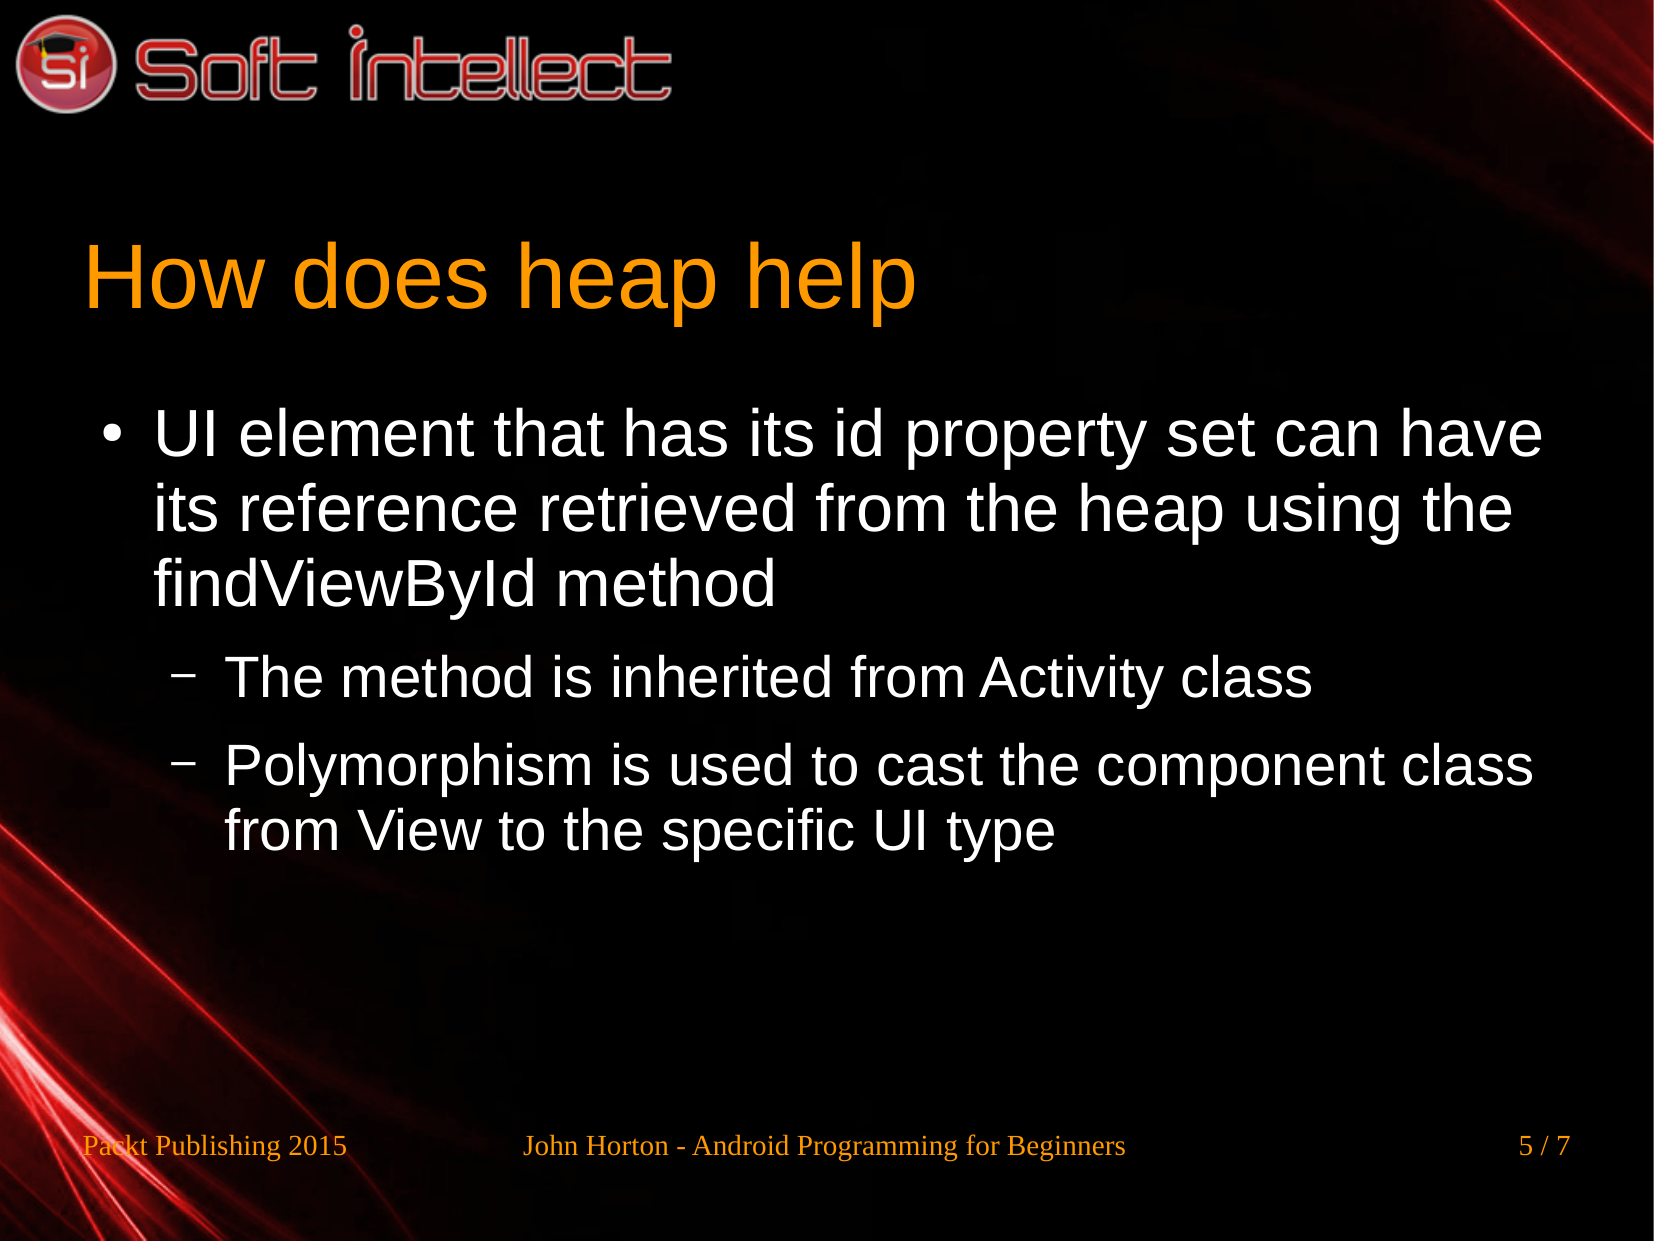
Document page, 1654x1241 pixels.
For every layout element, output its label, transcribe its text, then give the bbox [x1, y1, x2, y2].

title How does heap help [82, 173, 1571, 381]
list UI element that has its id property set can have its reference retrieved from the heap using the findViewById method The method is inherited from Activity class Polymorphism is used to cast the component class from View to the specific UI type [82, 396, 1571, 1116]
picture [0, 0, 1654, 1241]
